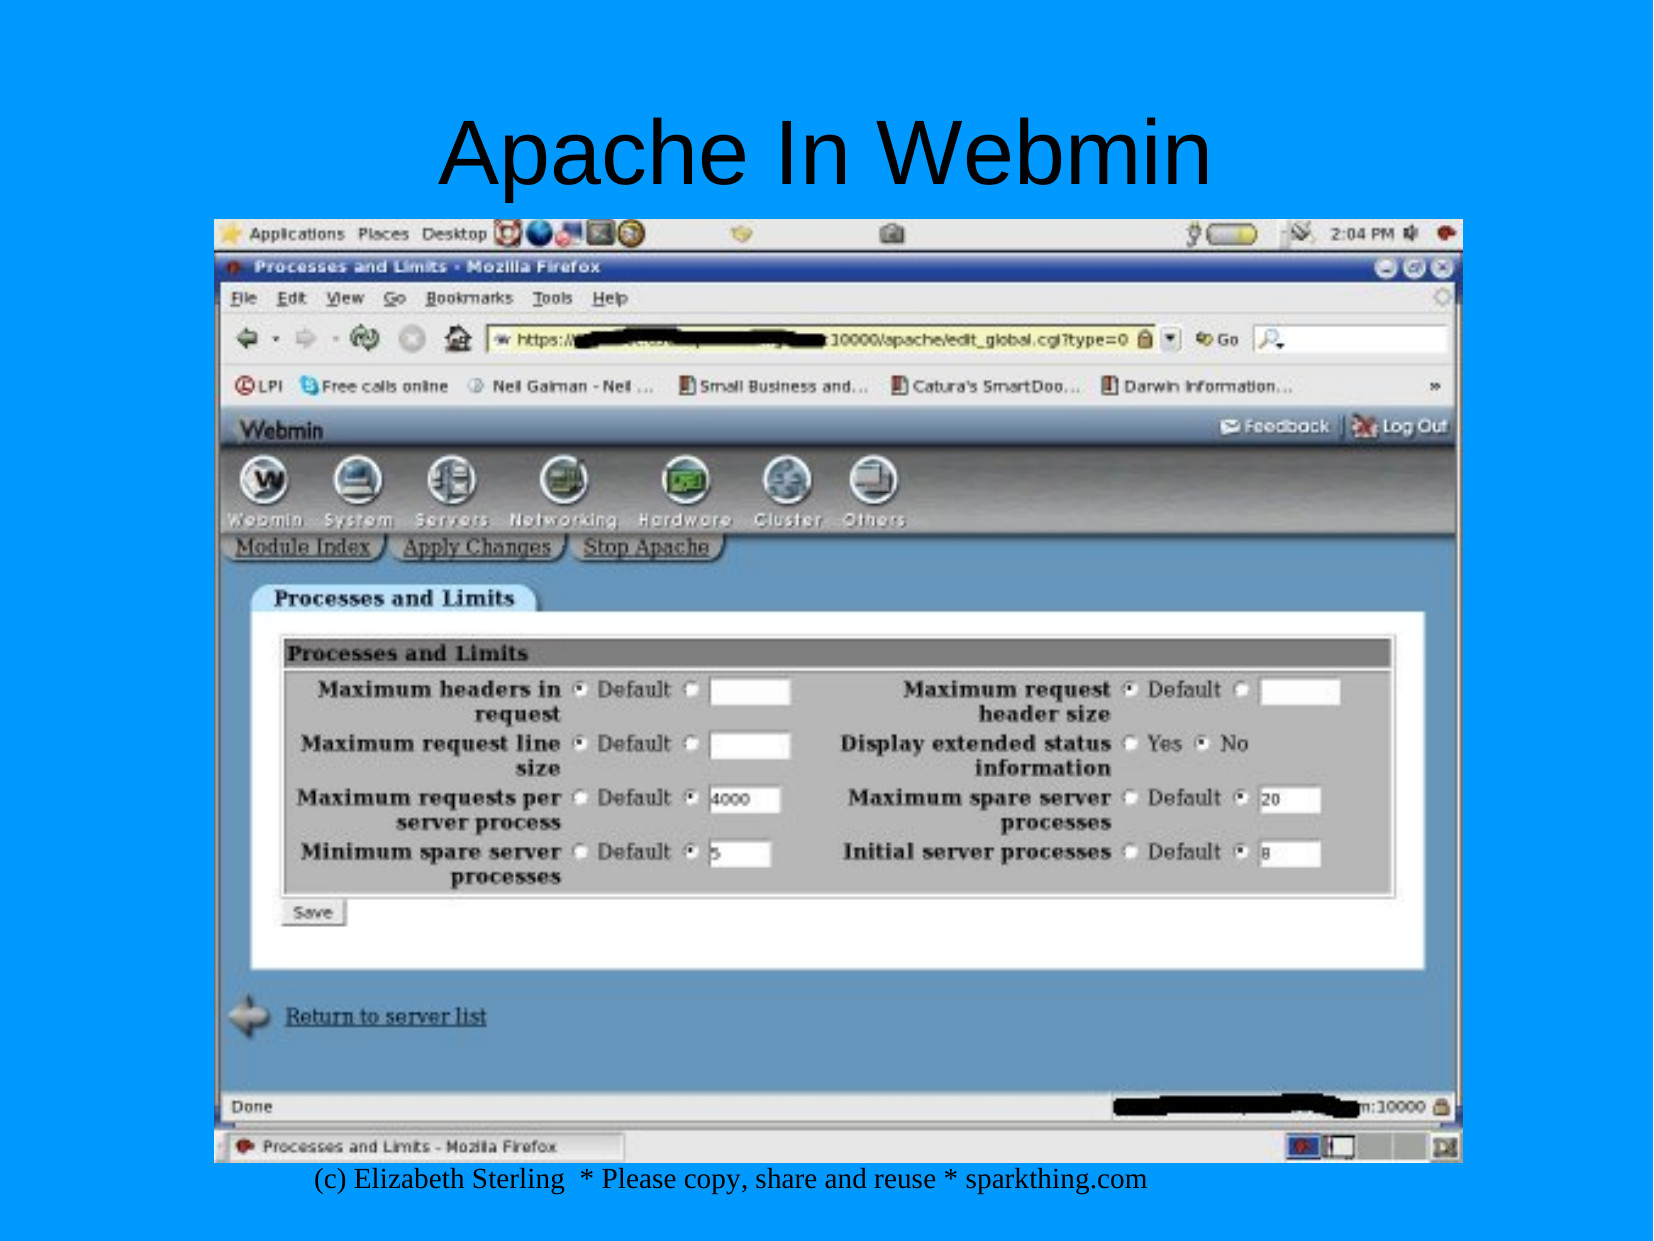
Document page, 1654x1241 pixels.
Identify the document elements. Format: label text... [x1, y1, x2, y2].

title Apache In Webmin [82, 49, 1571, 257]
picture [214, 219, 1463, 1163]
